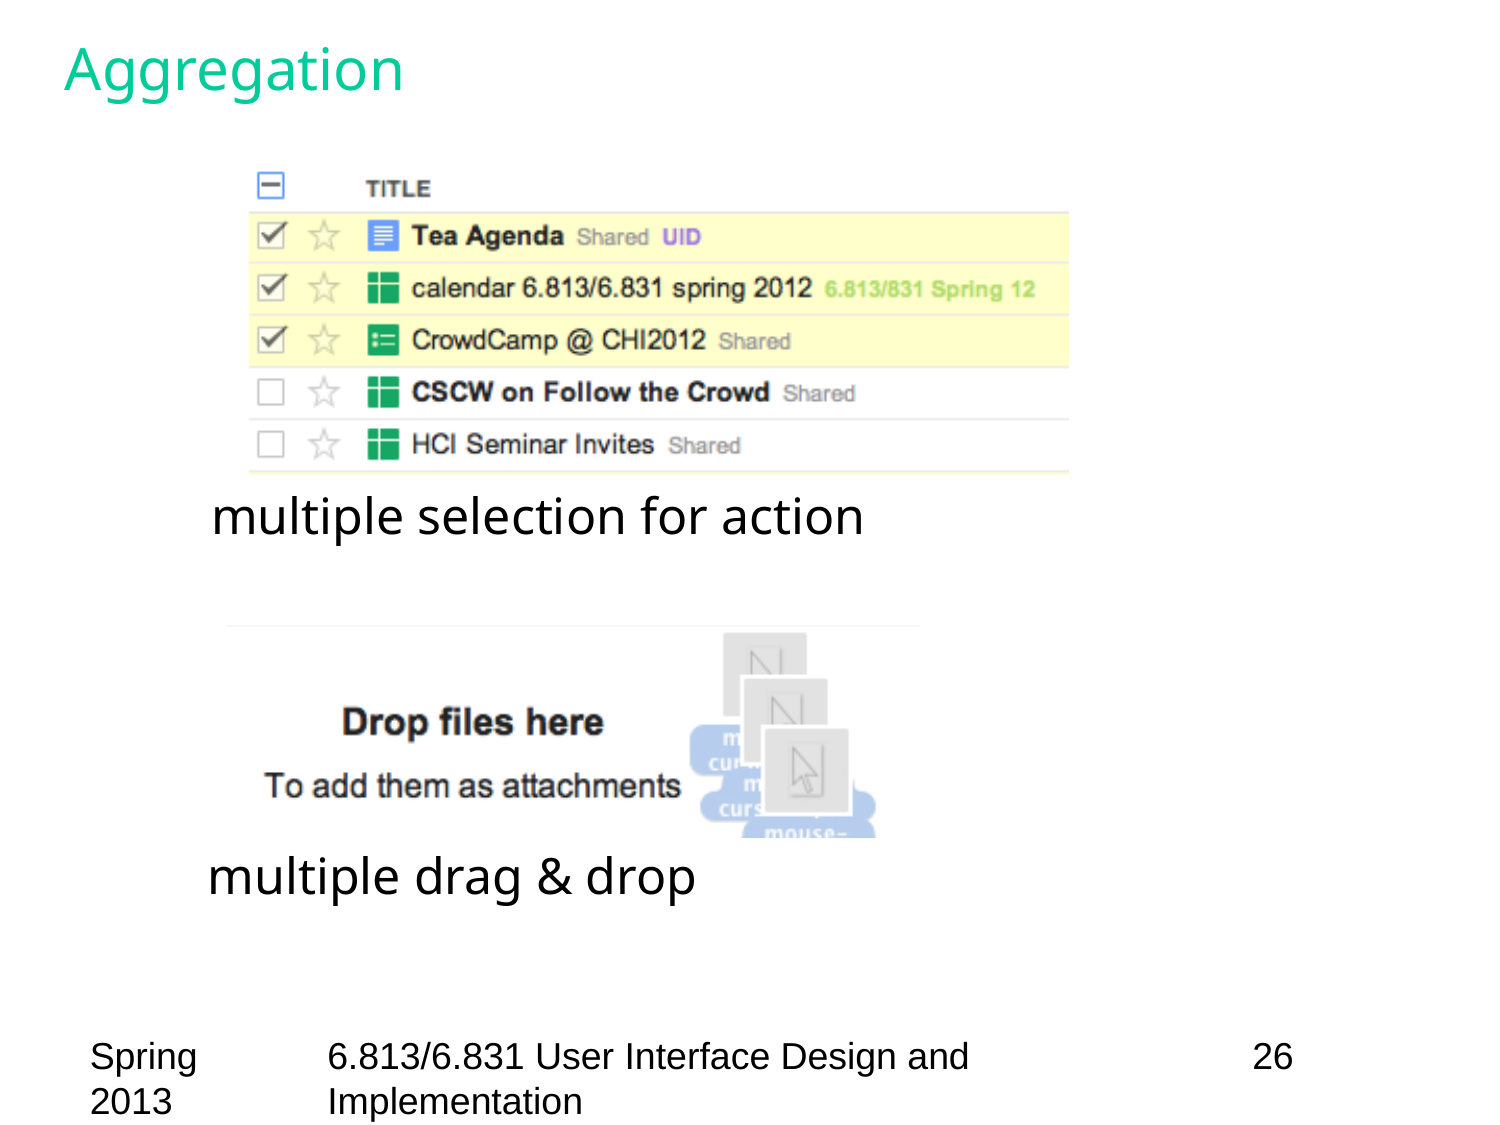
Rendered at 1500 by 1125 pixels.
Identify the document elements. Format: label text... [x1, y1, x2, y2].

footer 6.813/6.831 User Interface Design and Implementation [312, 1024, 1225, 1103]
title Aggregation [50, 24, 1438, 150]
picture [237, 162, 1069, 475]
text_box multiple drag & drop [192, 837, 713, 913]
slide_number <number> [1237, 1024, 1425, 1103]
picture [225, 625, 920, 838]
text_box multiple selection for action [196, 477, 881, 553]
slide_number Spring 2013 [75, 1024, 300, 1103]
